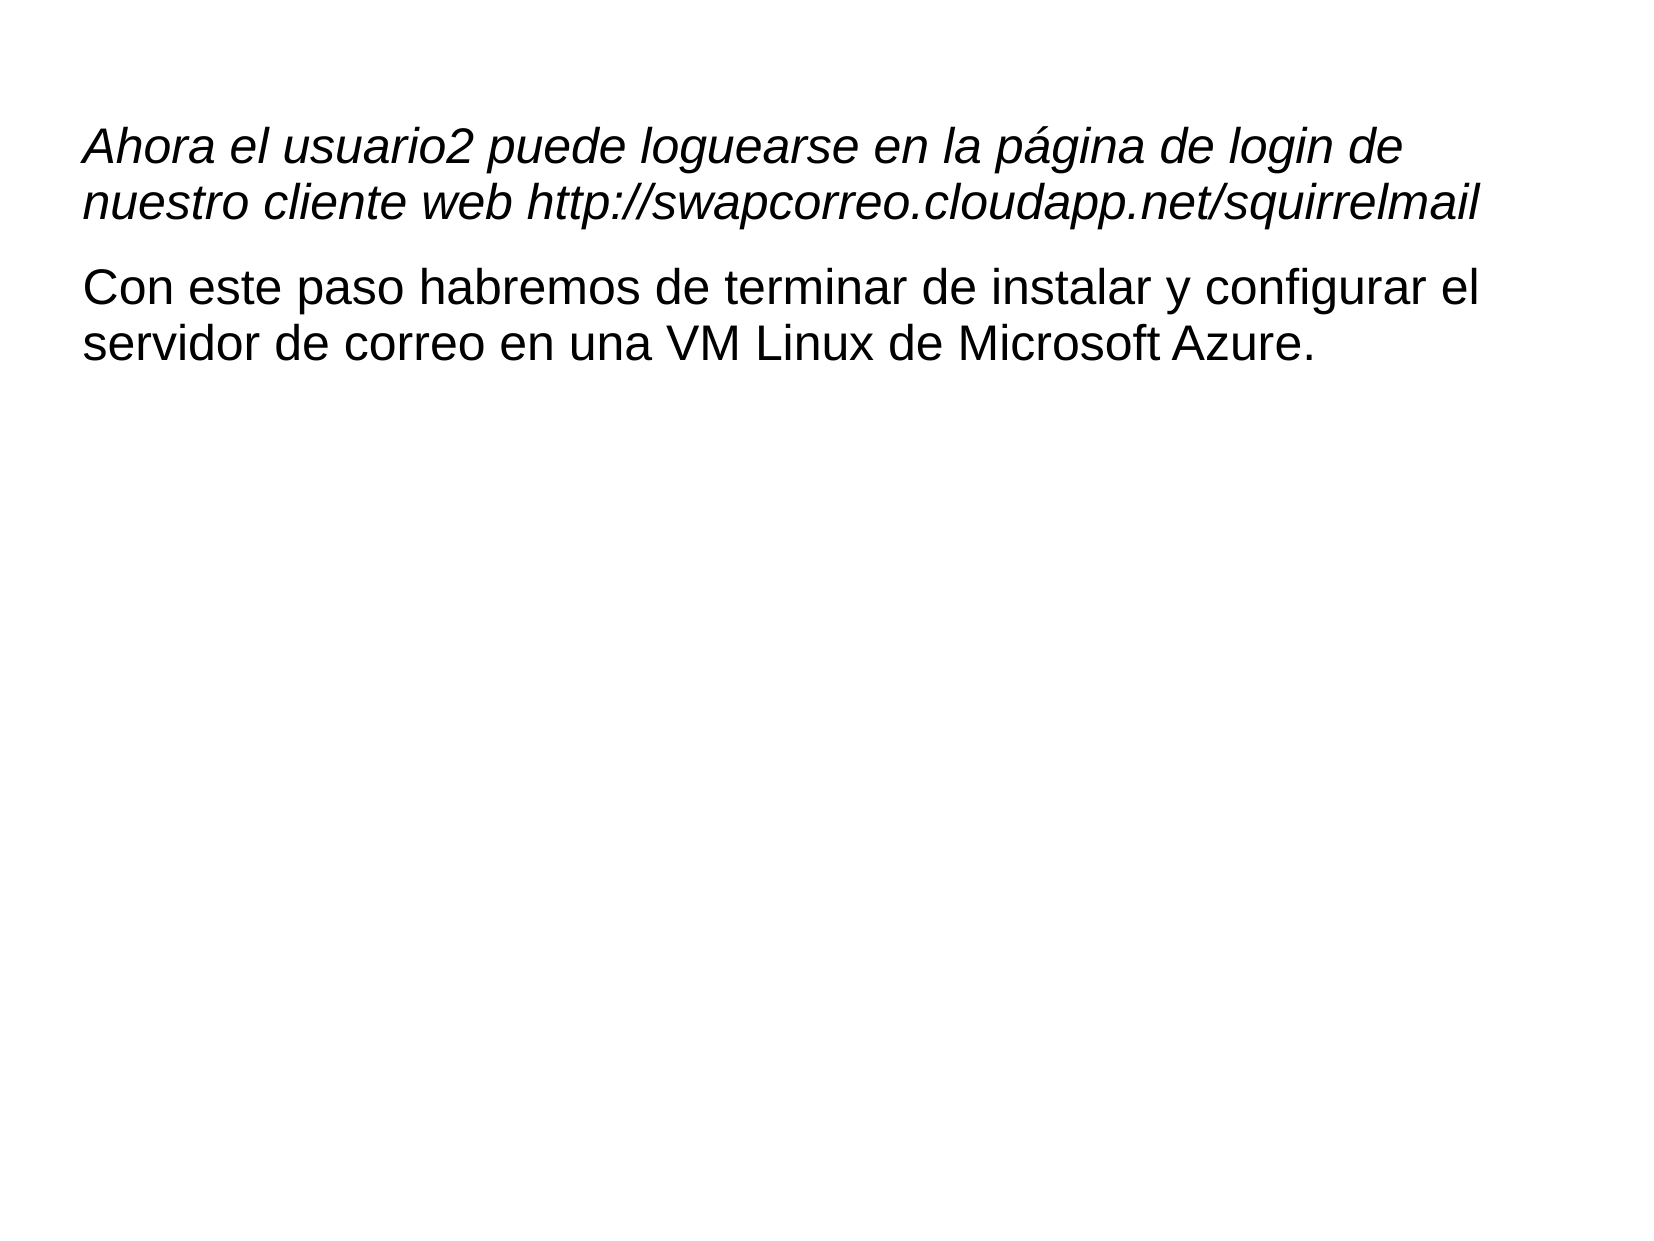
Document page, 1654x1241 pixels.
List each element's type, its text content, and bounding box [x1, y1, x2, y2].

list Ahora el usuario2 puede loguearse en la página de login de nuestro cliente web http://swapcorreo.cloudapp.net/squirrelmail Con este paso habremos de terminar de instalar y configurar el servidor de correo en una VM Linux de Microsoft Azure. [82, 118, 1571, 1170]
